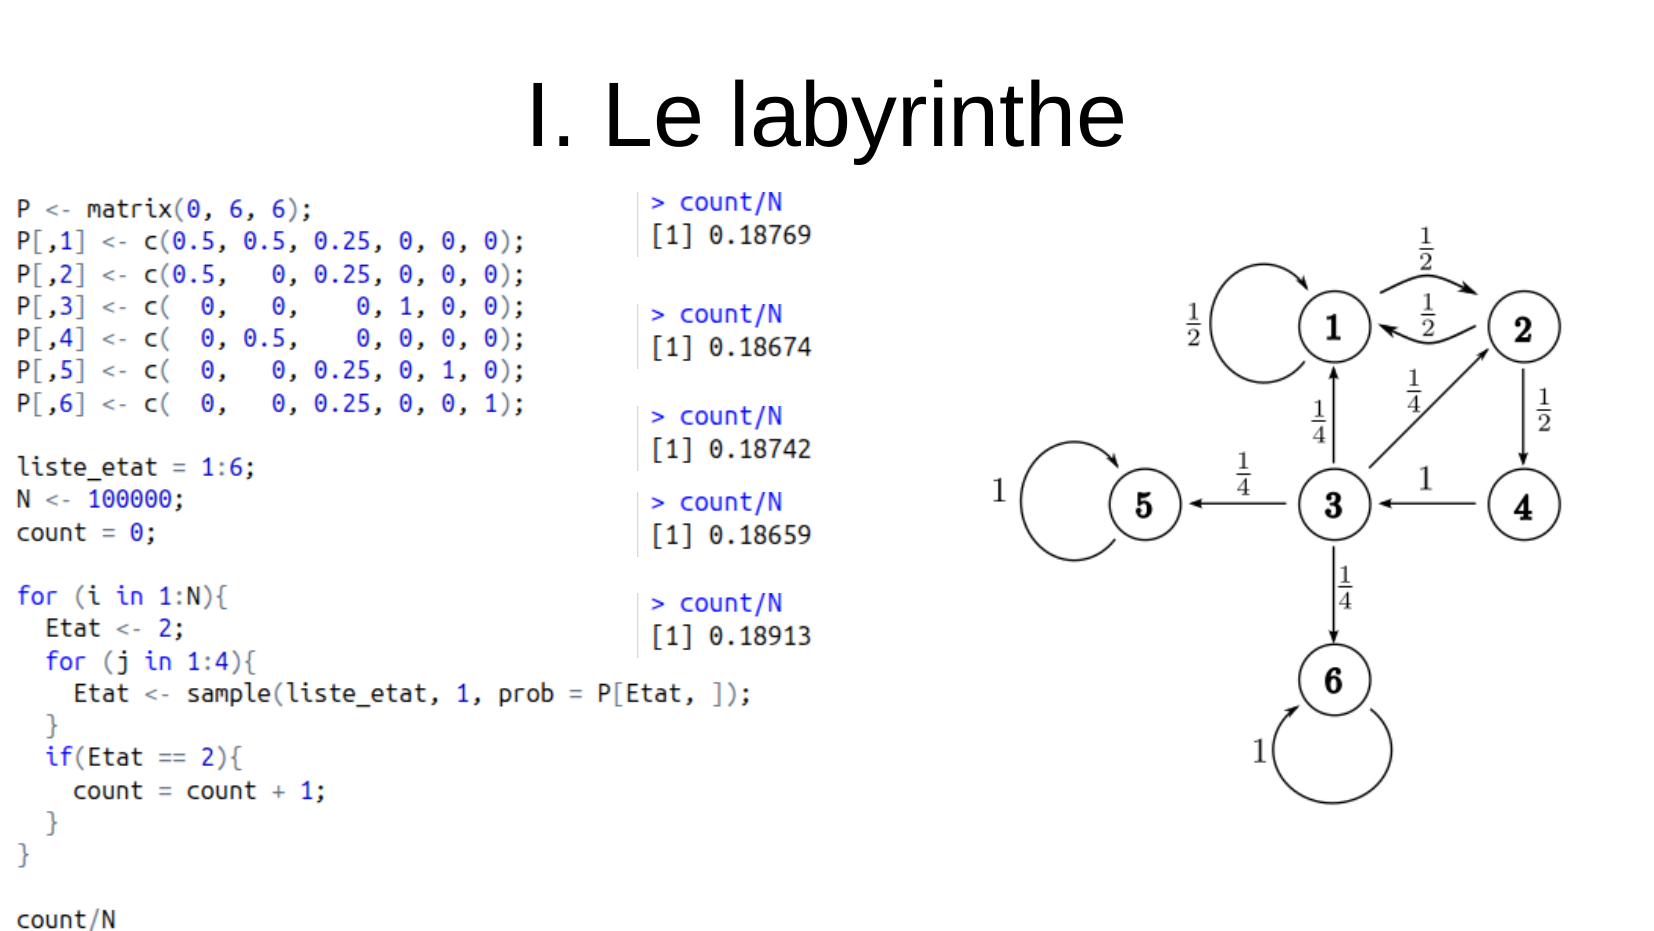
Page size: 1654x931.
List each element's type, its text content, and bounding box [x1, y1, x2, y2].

picture [975, 225, 1566, 813]
title I. Le labyrinthe [82, 37, 1571, 193]
picture [0, 192, 815, 931]
